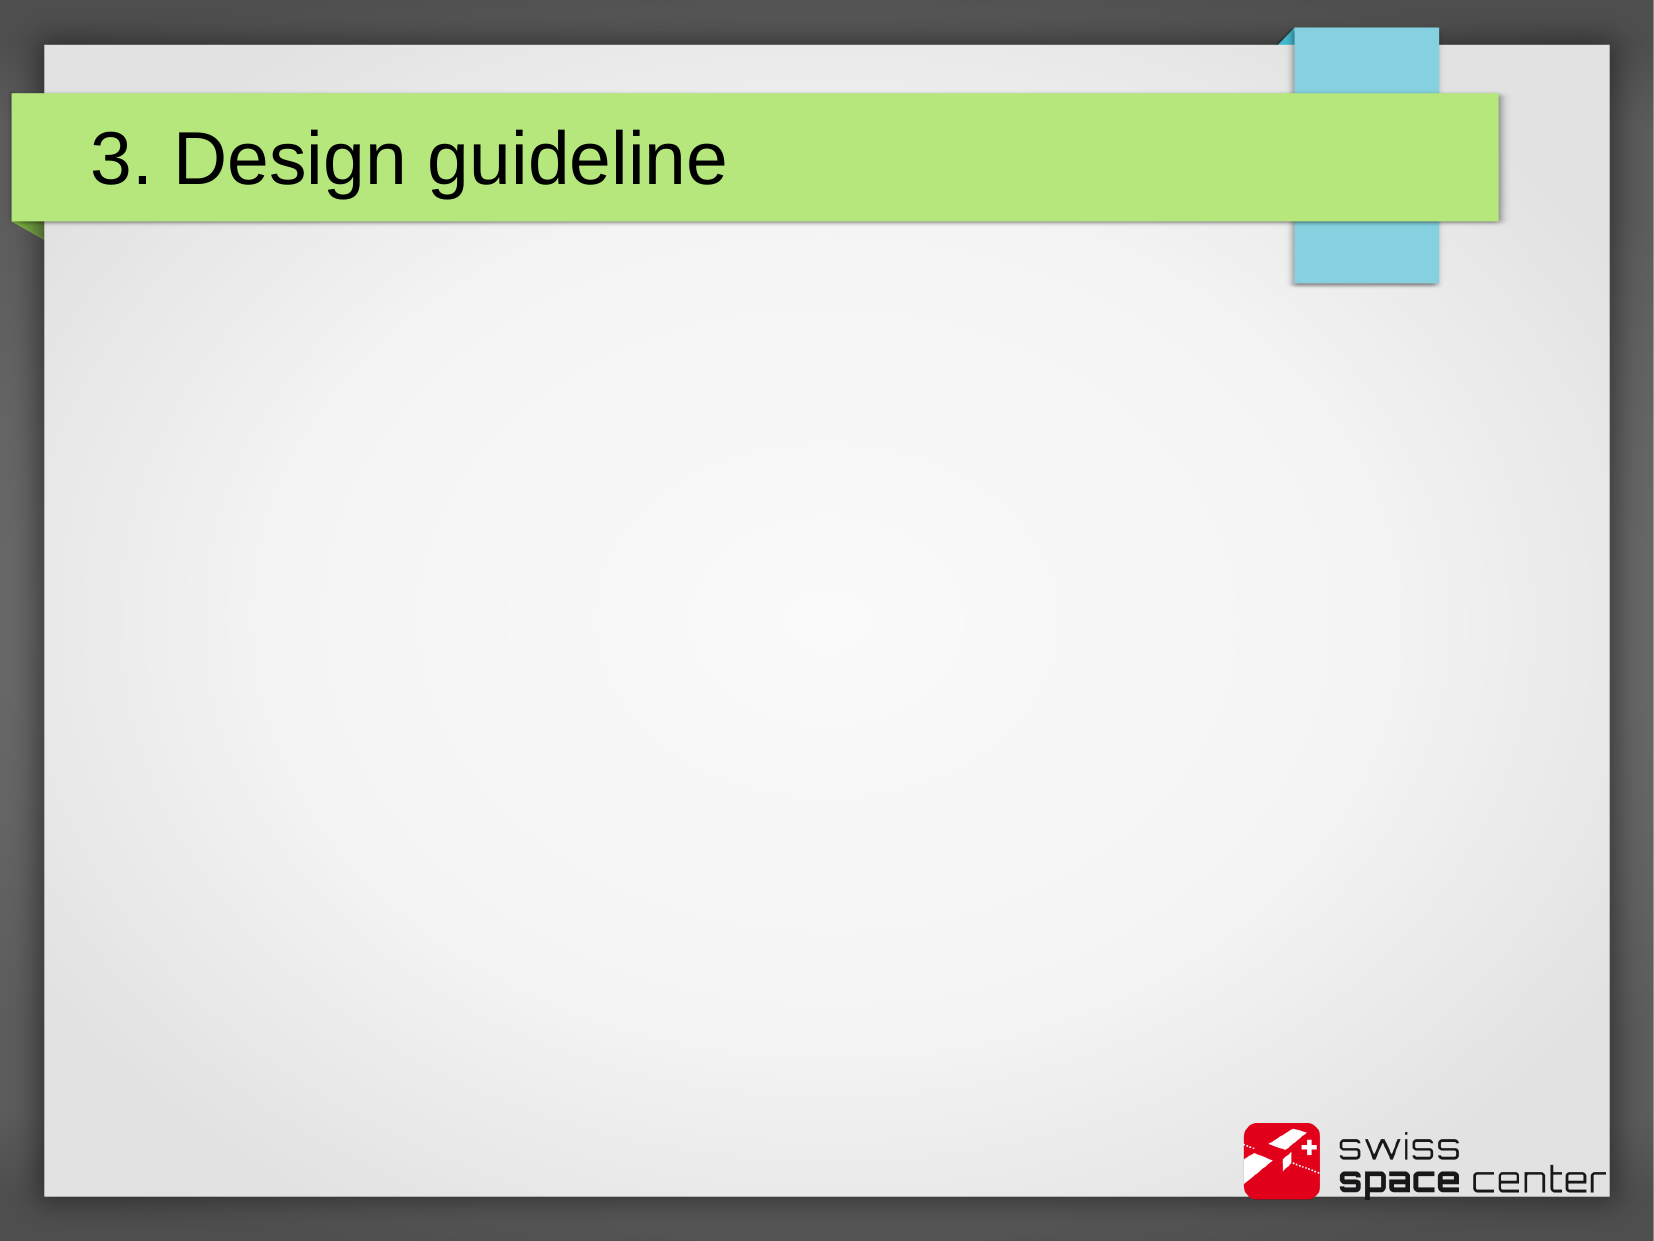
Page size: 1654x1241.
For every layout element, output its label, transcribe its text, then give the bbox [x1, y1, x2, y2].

title 3. Design guideline [90, 99, 1426, 218]
picture [0, 0, 1654, 1241]
